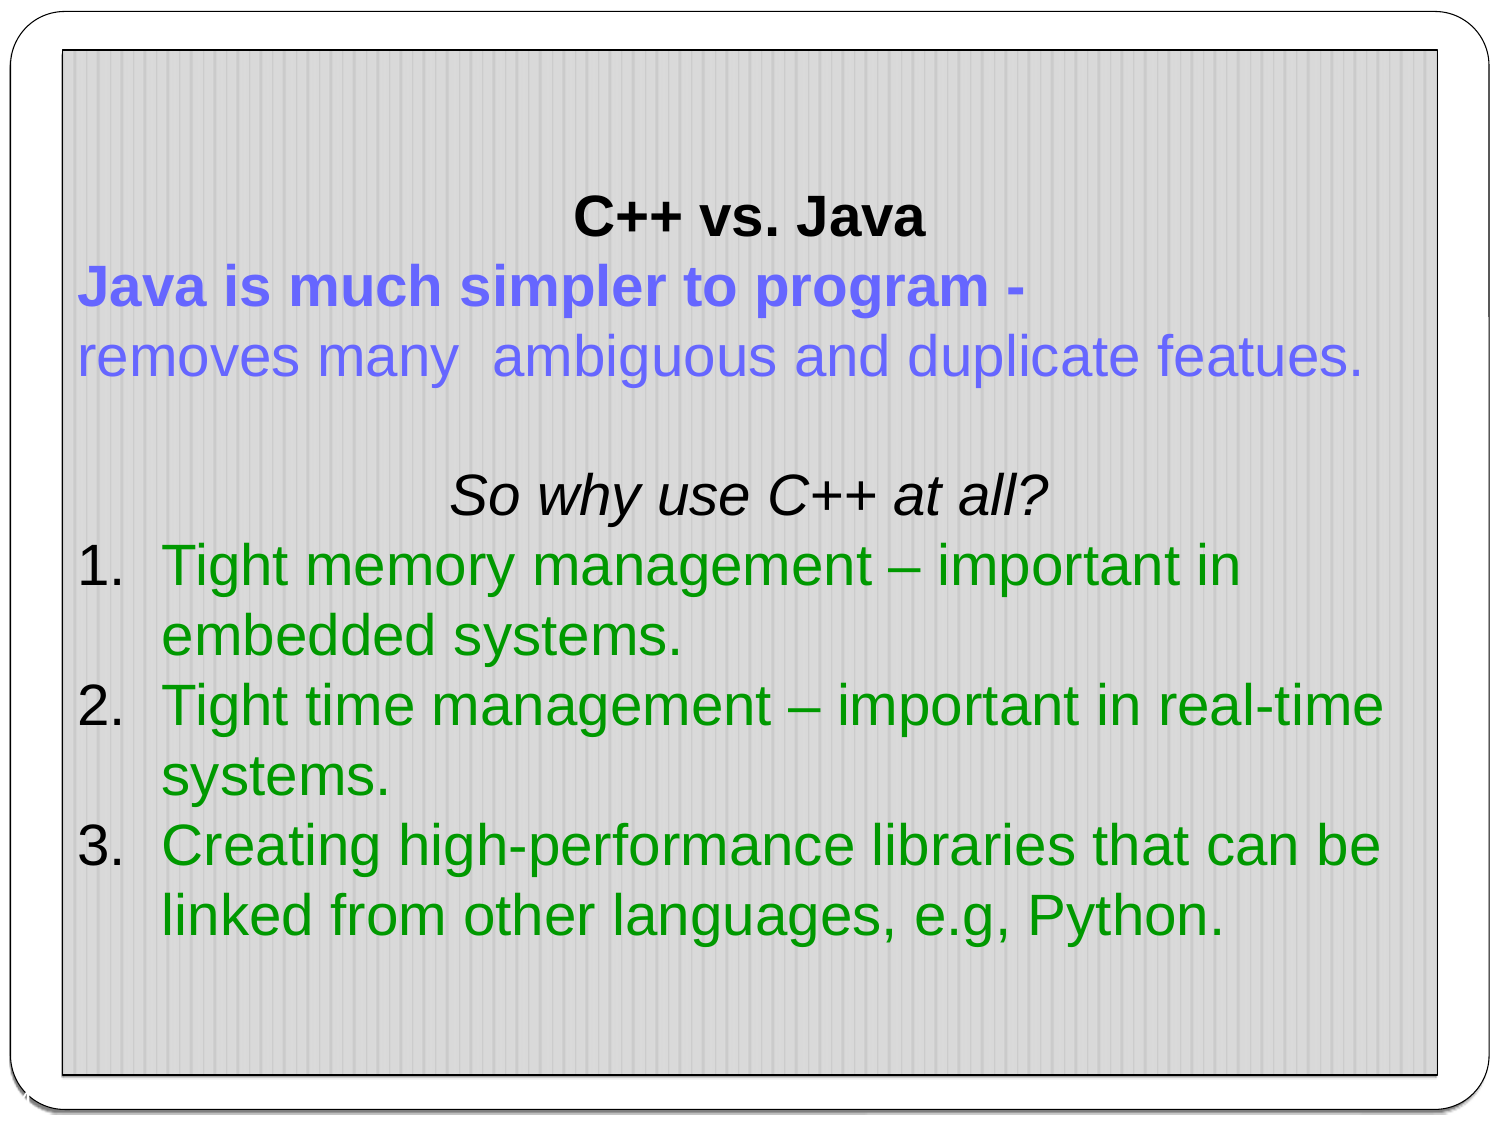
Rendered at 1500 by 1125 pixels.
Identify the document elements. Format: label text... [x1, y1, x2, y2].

slide_number <number> [0, 1074, 50, 1125]
text_box C++ vs. Java Java is much simpler to program - removes many ambiguous and duplicate featues. So why use C++ at all? Tight memory management – important in embedded systems. Tight time management – important in real-time systems. Creating high-performance libraries that can be linked from other languages, e.g, Python. [62, 50, 1438, 1075]
